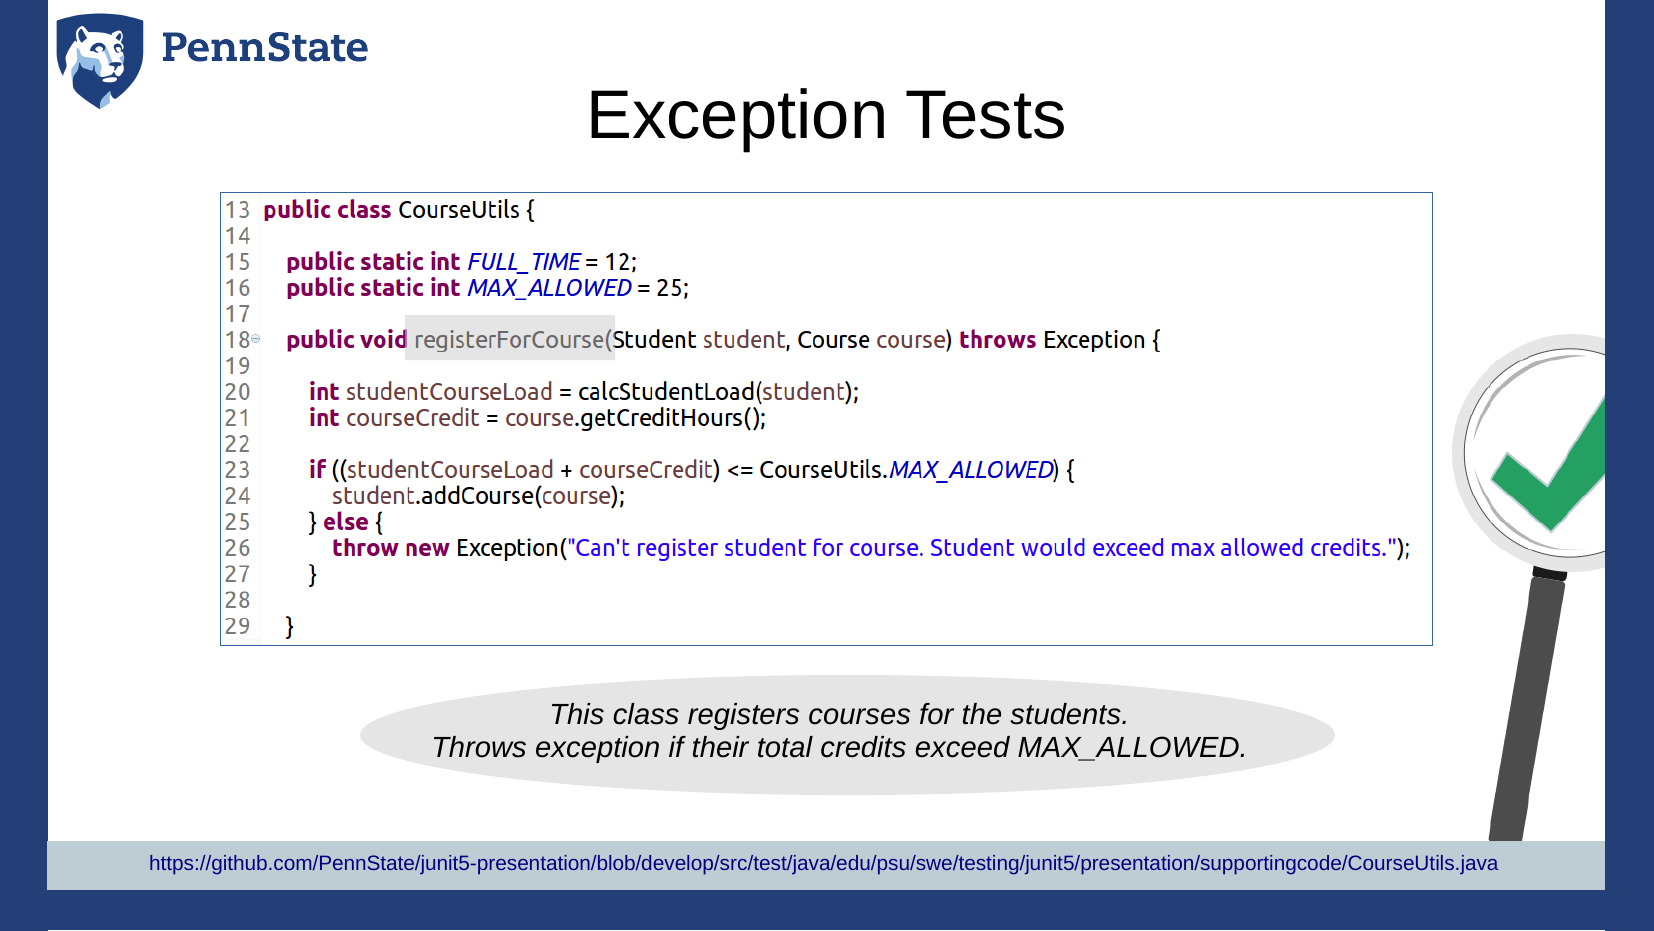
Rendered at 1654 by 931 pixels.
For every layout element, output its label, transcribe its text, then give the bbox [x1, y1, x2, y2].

picture [220, 192, 1433, 646]
title https://github.com/PennState/junit5-presentation/blob/develop/src/test/java/edu/psu/swe/testing/junit5/presentation/supportingcode/CourseUtils.java [114, 816, 1540, 910]
text_box [405, 315, 616, 361]
title Exception Tests [82, 37, 1571, 193]
picture [1452, 334, 1605, 841]
picture [48, 0, 411, 152]
text_box [603, 787, 1092, 796]
title This class registers courses for the students. Throws exception if their total credits exceed MAX_ALLOWED. [225, 675, 1456, 787]
